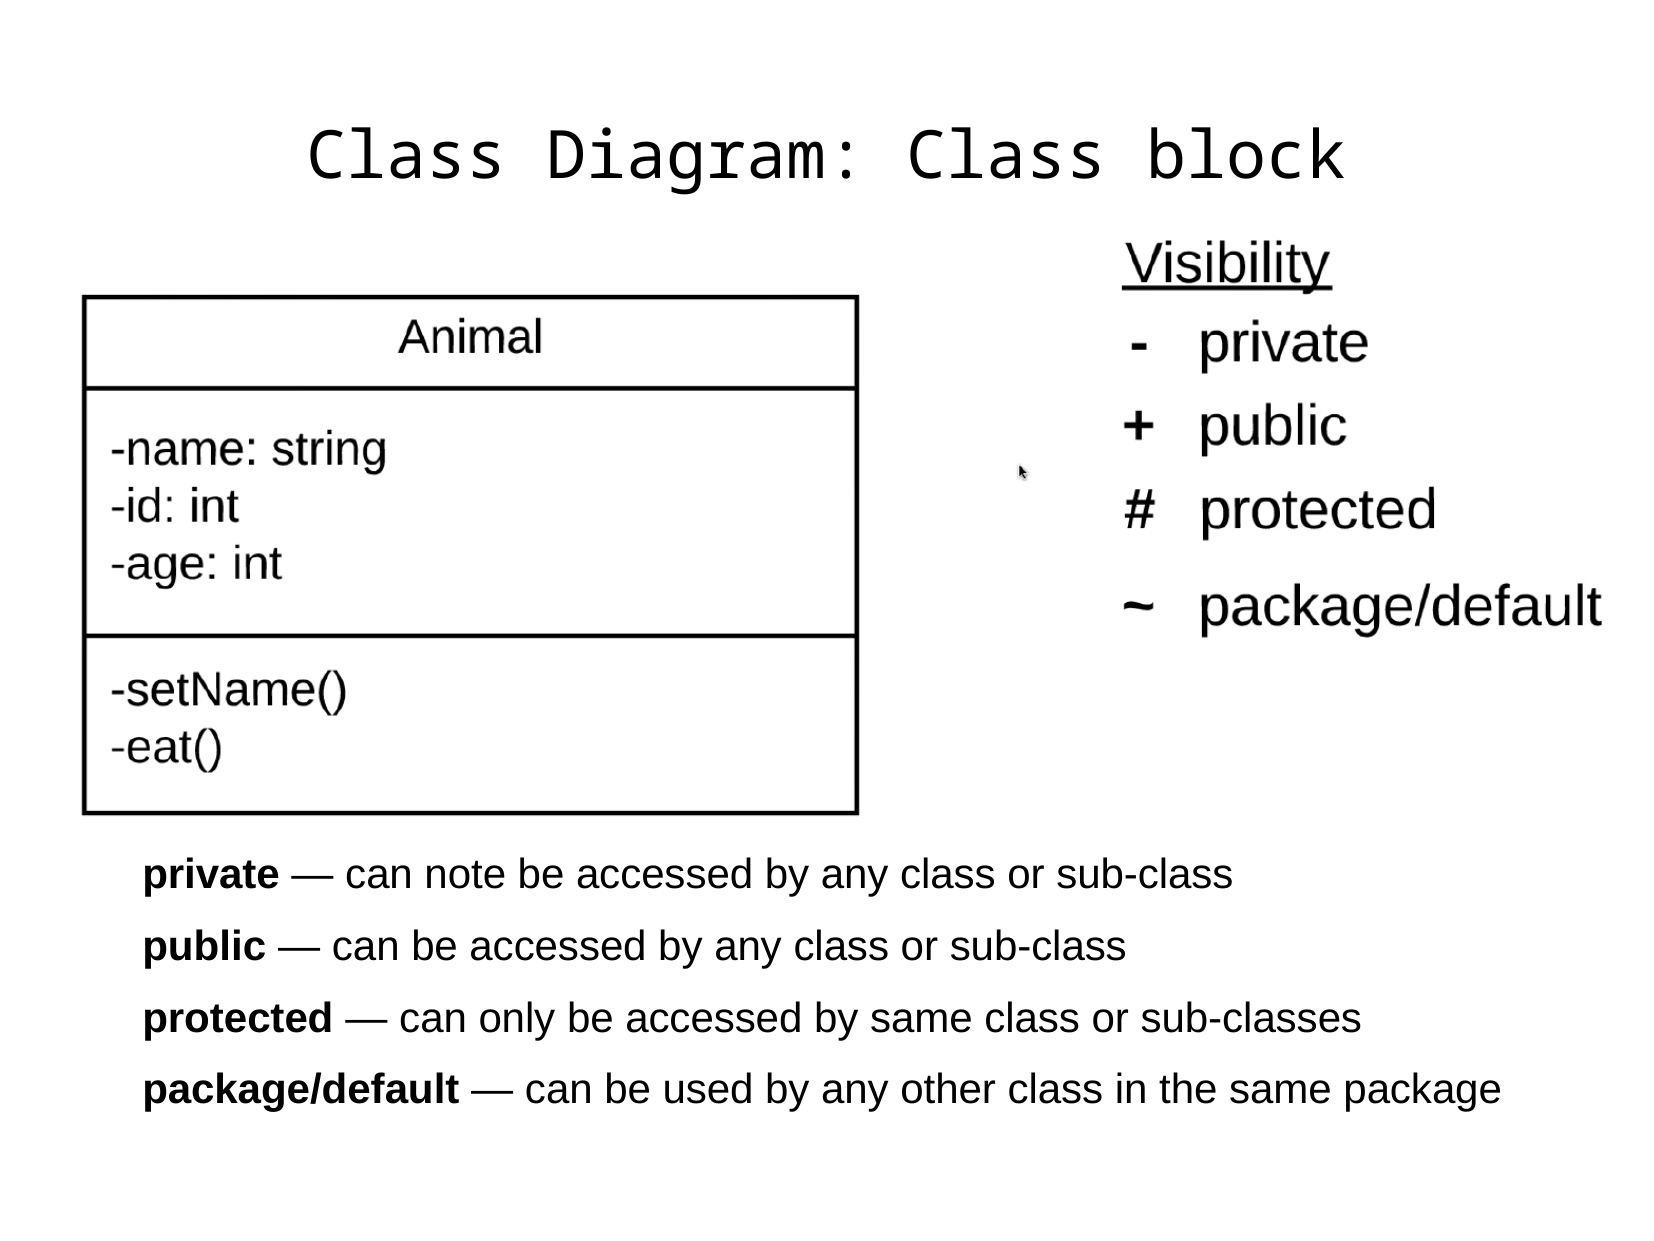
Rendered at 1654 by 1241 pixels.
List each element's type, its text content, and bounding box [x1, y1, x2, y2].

title Class Diagram: Class block [35, 49, 1619, 257]
picture [59, 224, 1618, 851]
list private — can note be accessed by any class or sub-class public — can be accessed by any class or sub-class protected — can only be accessed by same class or sub-classes package/default — can be used by any other class in the same package [82, 850, 1571, 1146]
